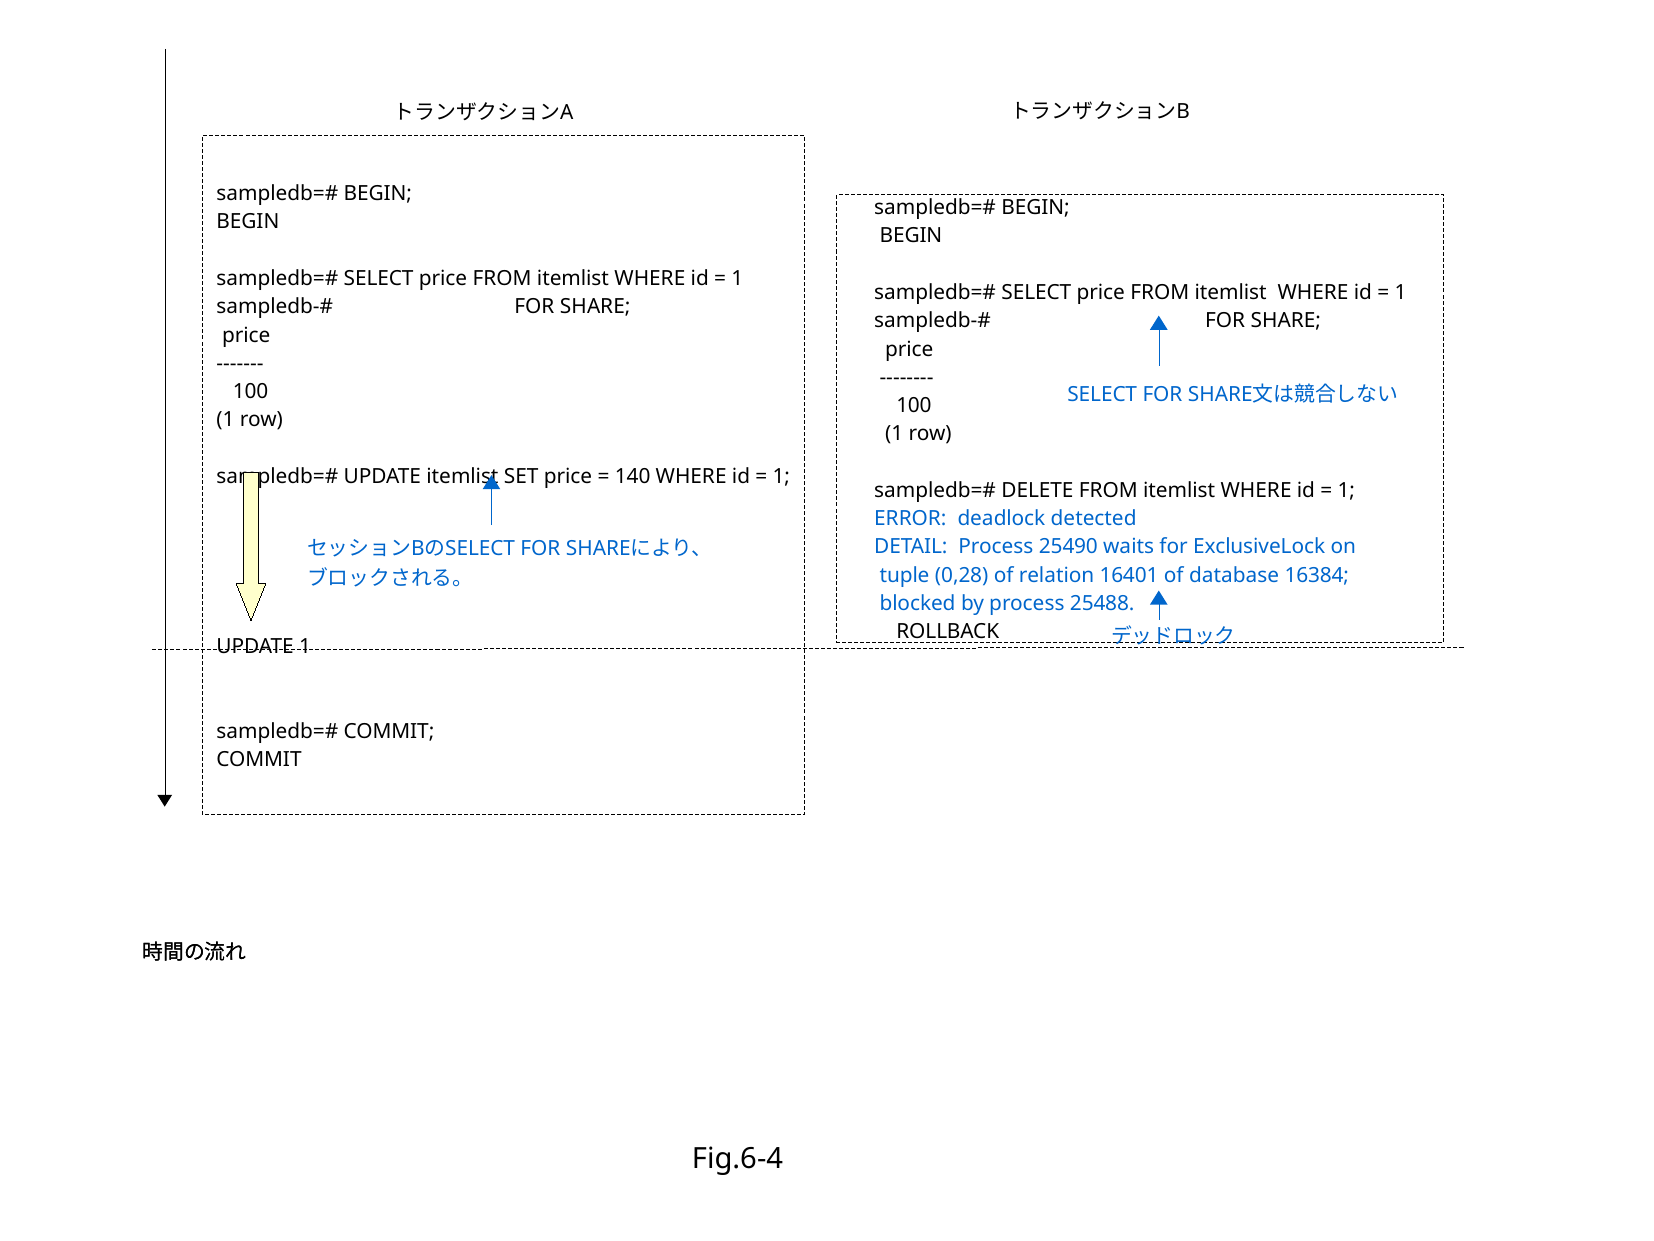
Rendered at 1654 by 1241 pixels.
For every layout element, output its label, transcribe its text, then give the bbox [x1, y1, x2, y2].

text_box sampledb=# BEGIN; BEGIN sampledb=# SELECT price FROM itemlist WHERE id = 1 sampledb-# FOR SHARE; price ------- 100 (1 row) sampledb=# UPDATE itemlist SET price = 140 WHERE id = 1; UPDATE 1 sampledb=# COMMIT; COMMIT [202, 135, 805, 815]
text_box セッションBのSELECT FOR SHAREにより、 ブロックされる。 [292, 523, 757, 595]
text_box デッドロック [1096, 611, 1332, 655]
text_box トランザクションB [995, 86, 1206, 130]
text_box 時間の流れ [127, 928, 282, 971]
text_box SELECT FOR SHARE文は競合しない [1052, 369, 1437, 413]
text_box [236, 472, 266, 621]
text_box トランザクションA [379, 88, 590, 132]
text_box sampledb=# BEGIN; BEGIN sampledb=# SELECT price FROM itemlist WHERE id = 1 sampledb-# FOR SHARE; price -------- 100 (1 row) sampledb=# DELETE FROM itemlist WHERE id = 1; ERROR: deadlock detected DETAIL: Process 25490 waits for ExclusiveLock on tuple (0,28) of relation 16401 of database 16384; blocked by process 25488. ROLLBACK [836, 194, 1444, 643]
text_box Fig.6-4 [677, 1130, 811, 1185]
